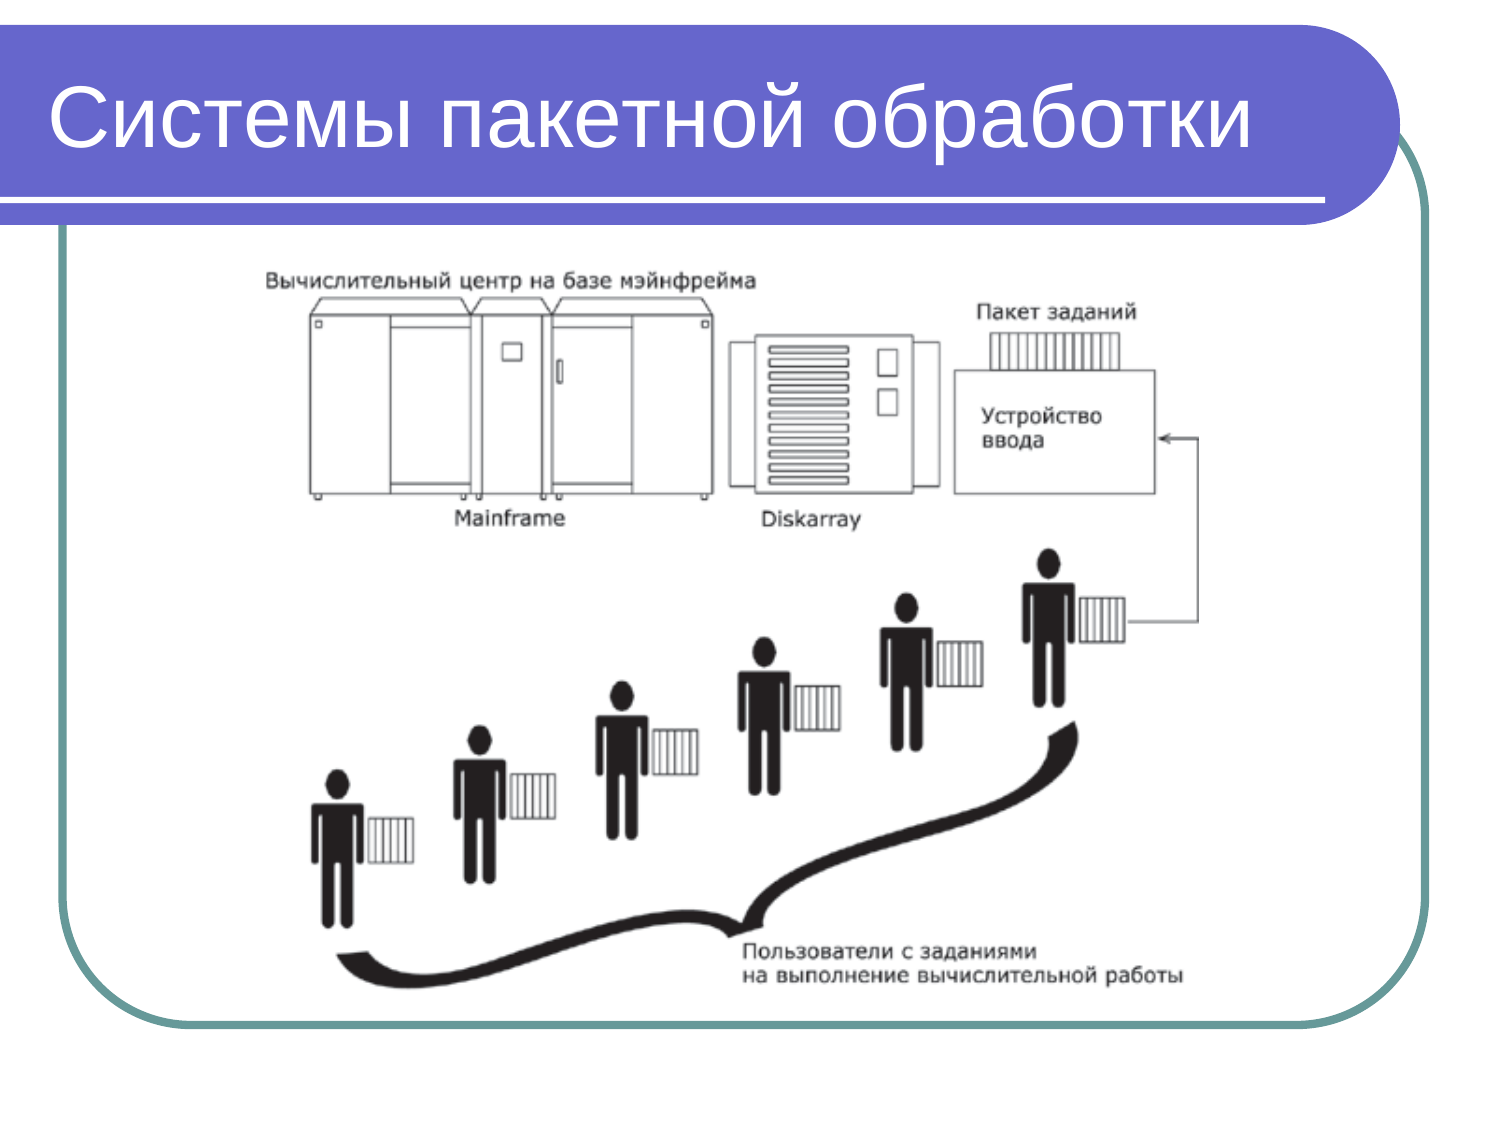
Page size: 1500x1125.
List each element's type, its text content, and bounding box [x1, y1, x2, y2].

title Системы пакетной обработки [32, 37, 1347, 188]
picture [265, 267, 1199, 996]
